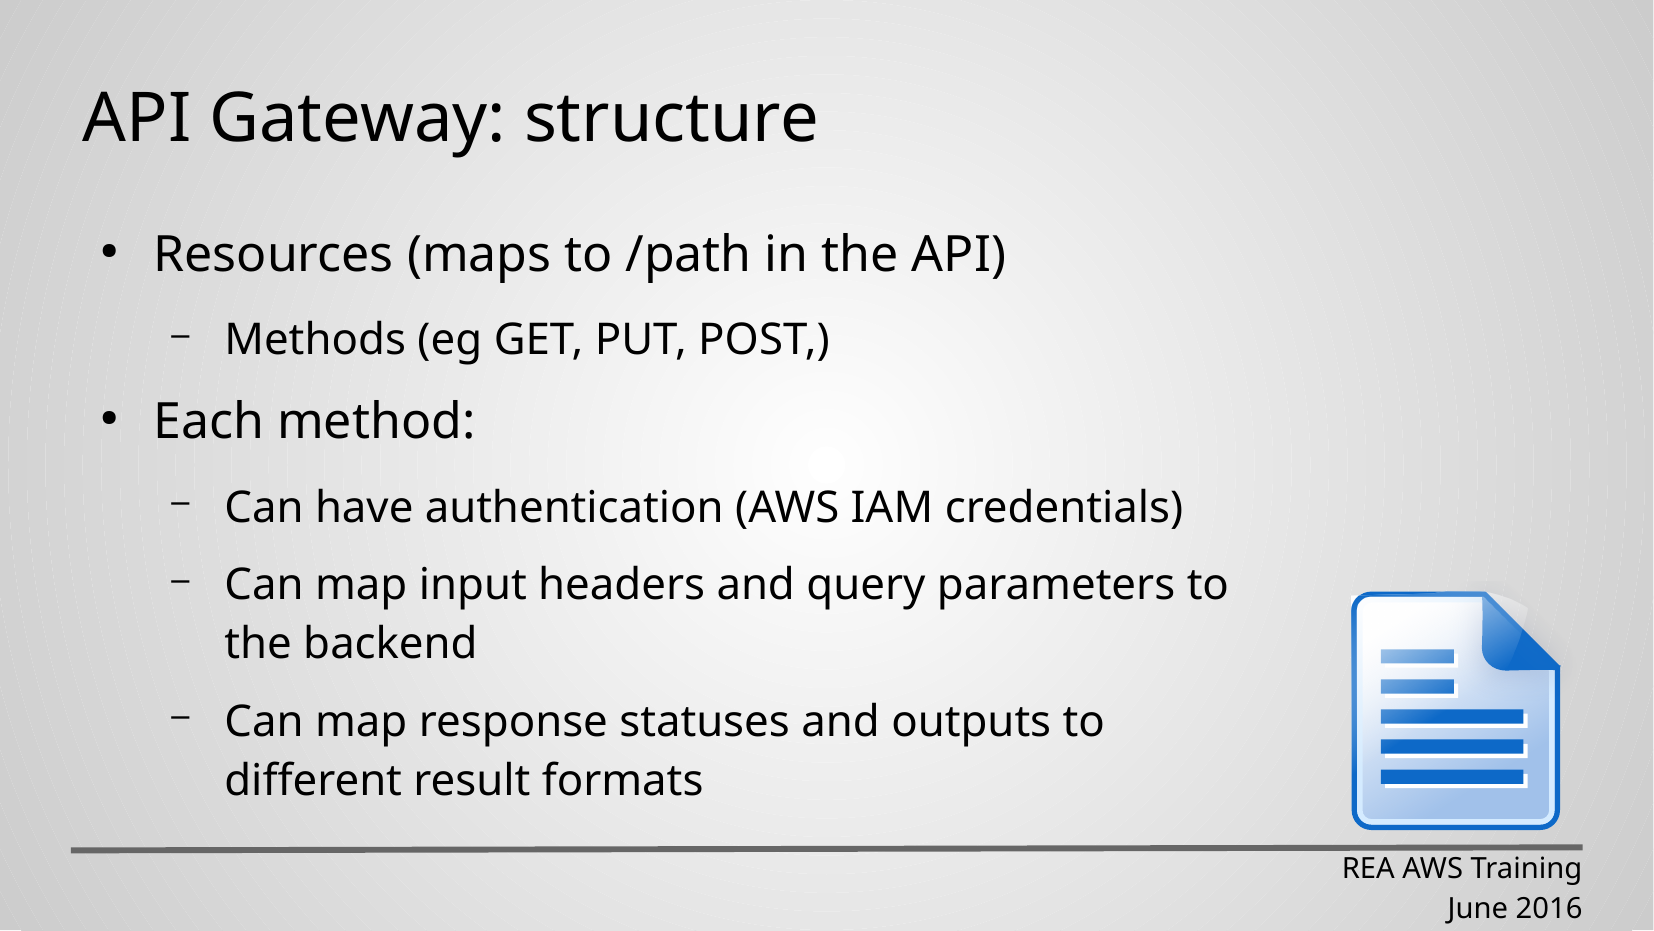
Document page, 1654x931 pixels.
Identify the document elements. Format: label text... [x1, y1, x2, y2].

title API Gateway: structure [82, 37, 1571, 193]
list Resources (maps to /path in the API) Methods (eg GET, PUT, POST,) Each method: Can have authentication (AWS IAM credentials) Can map input headers and query parameters to the backend Can map response statuses and outputs to different result formats [82, 217, 1571, 827]
picture [1322, 581, 1583, 842]
